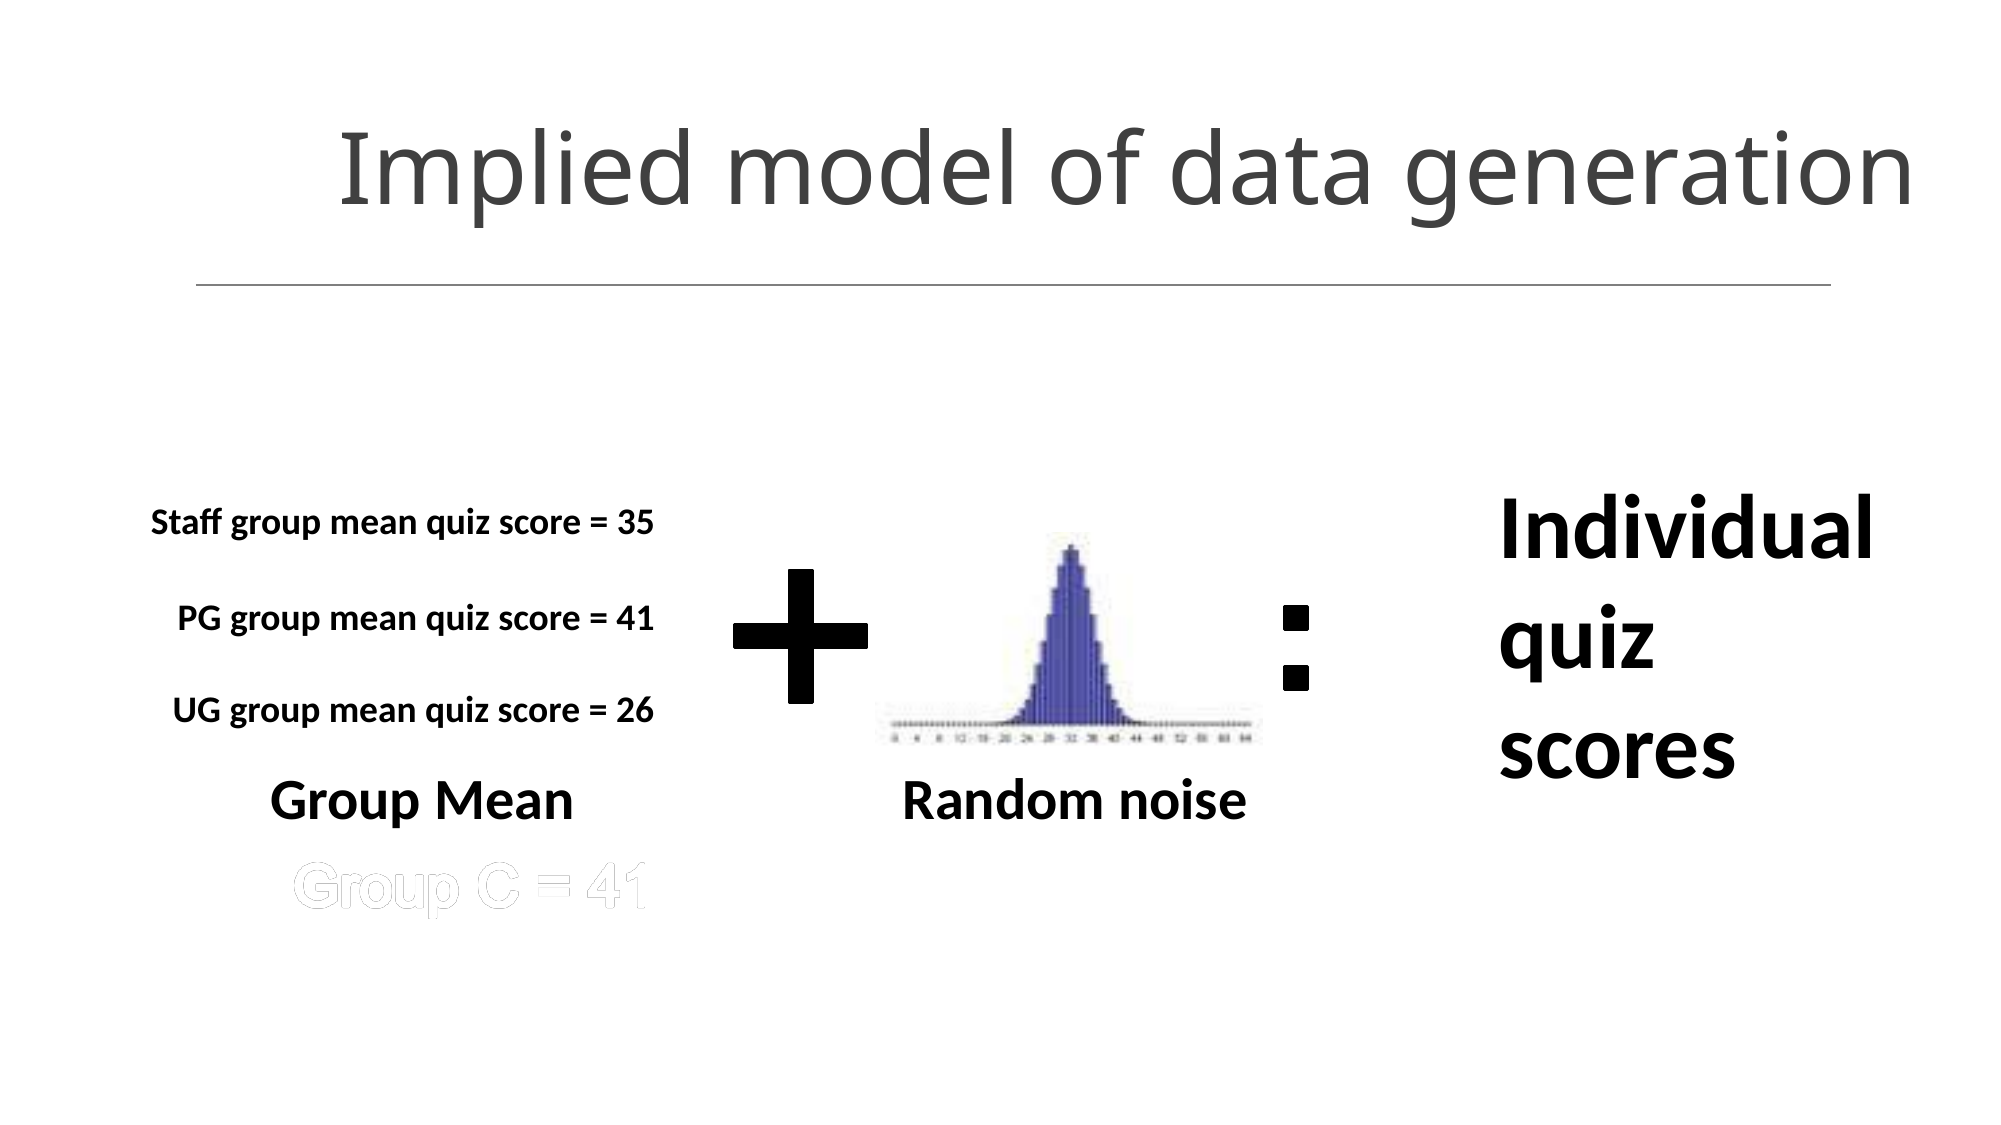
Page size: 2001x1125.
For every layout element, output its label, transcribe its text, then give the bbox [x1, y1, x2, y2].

text_box [1284, 606, 1308, 630]
picture [294, 862, 645, 919]
text_box Group Mean [270, 775, 671, 844]
text_box [0, 0, 1126, 1125]
text_box Individual [1498, 489, 2001, 597]
text_box Implied model of data generation [339, 97, 2001, 215]
text_box scores [1498, 709, 1832, 817]
text_box UG group mean quiz score = 26 [172, 693, 839, 738]
picture [875, 532, 1263, 762]
text_box quiz [1498, 599, 1746, 706]
text_box Staff group mean quiz score = 35 [150, 506, 857, 550]
text_box PG group mean quiz score = 41 [177, 602, 841, 646]
text_box Random noise [902, 775, 1369, 844]
text_box [1284, 666, 1308, 690]
